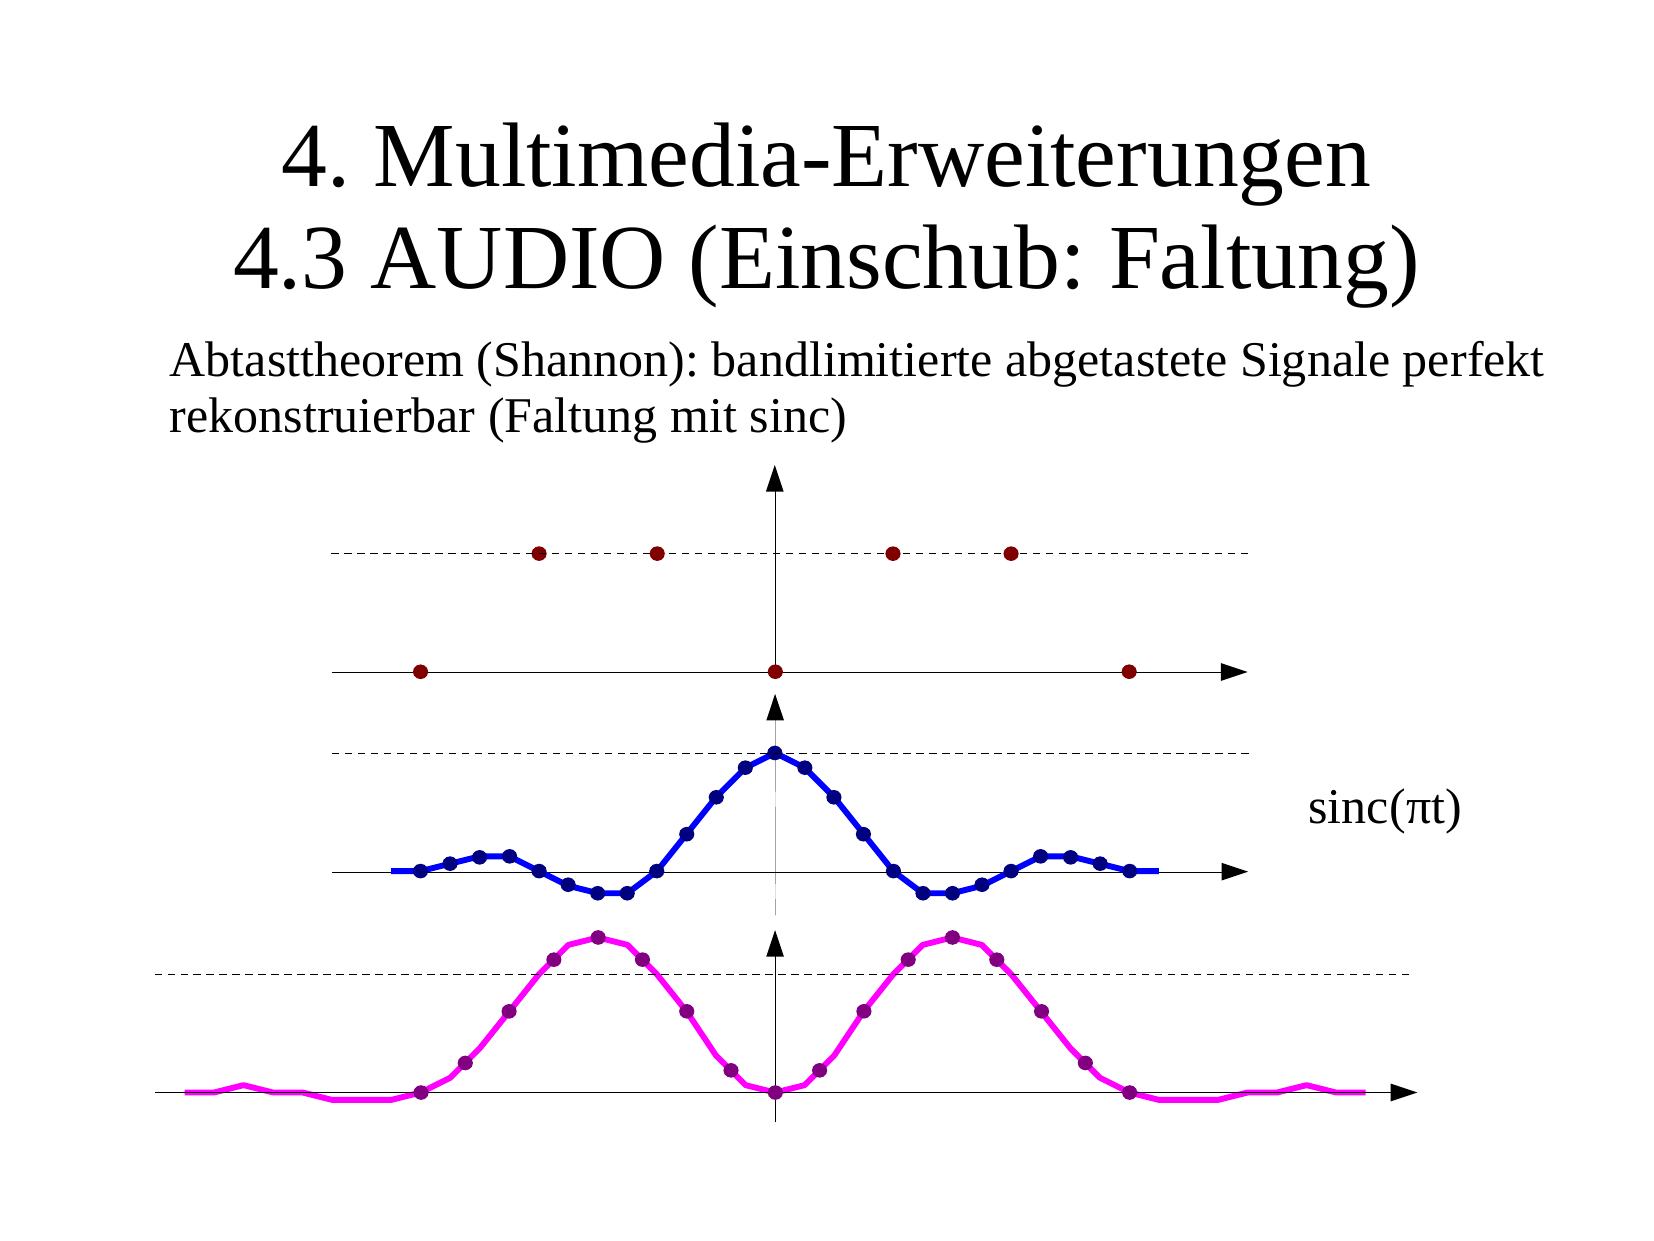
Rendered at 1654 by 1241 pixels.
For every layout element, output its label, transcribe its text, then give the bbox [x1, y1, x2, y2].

text_box [900, 952, 916, 967]
text_box [767, 745, 783, 761]
text_box [989, 952, 1005, 968]
title 4. Multimedia-Erweiterungen 4.3 AUDIO (Einschub: Faltung) [121, 102, 1534, 311]
text_box [649, 546, 665, 561]
text_box [915, 885, 931, 901]
text_box [531, 546, 547, 561]
text_box [619, 885, 635, 901]
text_box [1003, 546, 1019, 562]
text_box [1033, 1003, 1050, 1019]
text_box [1122, 1085, 1138, 1100]
text_box [1122, 863, 1138, 879]
text_box [737, 760, 753, 776]
text_box sinc(πt) [1308, 778, 1463, 835]
text_box [546, 952, 562, 968]
text_box [1077, 1055, 1093, 1071]
text_box [1003, 863, 1019, 879]
text_box [974, 877, 990, 893]
text_box [457, 1055, 473, 1071]
text_box [679, 1003, 695, 1019]
text_box [471, 849, 488, 865]
text_box Abtasttheorem (Shannon): bandlimitierte abgetastete Signale perfekt rekonstruierbar (Faltung mit sinc) [169, 332, 1546, 443]
text_box [1092, 856, 1108, 872]
text_box [812, 1062, 828, 1078]
text_box [501, 848, 518, 864]
text_box [767, 1085, 783, 1100]
text_box [1121, 664, 1137, 680]
text_box [767, 664, 783, 680]
text_box [723, 1062, 739, 1078]
text_box [944, 885, 961, 901]
text_box [826, 789, 842, 805]
text_box [856, 1003, 872, 1019]
text_box [413, 1085, 429, 1100]
text_box [501, 1003, 517, 1019]
text_box [442, 856, 458, 872]
text_box [590, 930, 606, 945]
text_box [855, 826, 872, 842]
text_box [944, 930, 961, 945]
text_box [531, 863, 547, 879]
text_box [649, 863, 665, 879]
text_box [708, 789, 724, 805]
text_box [590, 885, 606, 901]
text_box [560, 877, 576, 893]
text_box [1032, 848, 1049, 864]
text_box [679, 826, 695, 842]
text_box [885, 863, 902, 879]
text_box [634, 952, 651, 967]
text_box [412, 863, 429, 879]
text_box [797, 760, 813, 776]
text_box [1062, 849, 1079, 865]
text_box [412, 664, 429, 680]
text_box [885, 546, 901, 562]
